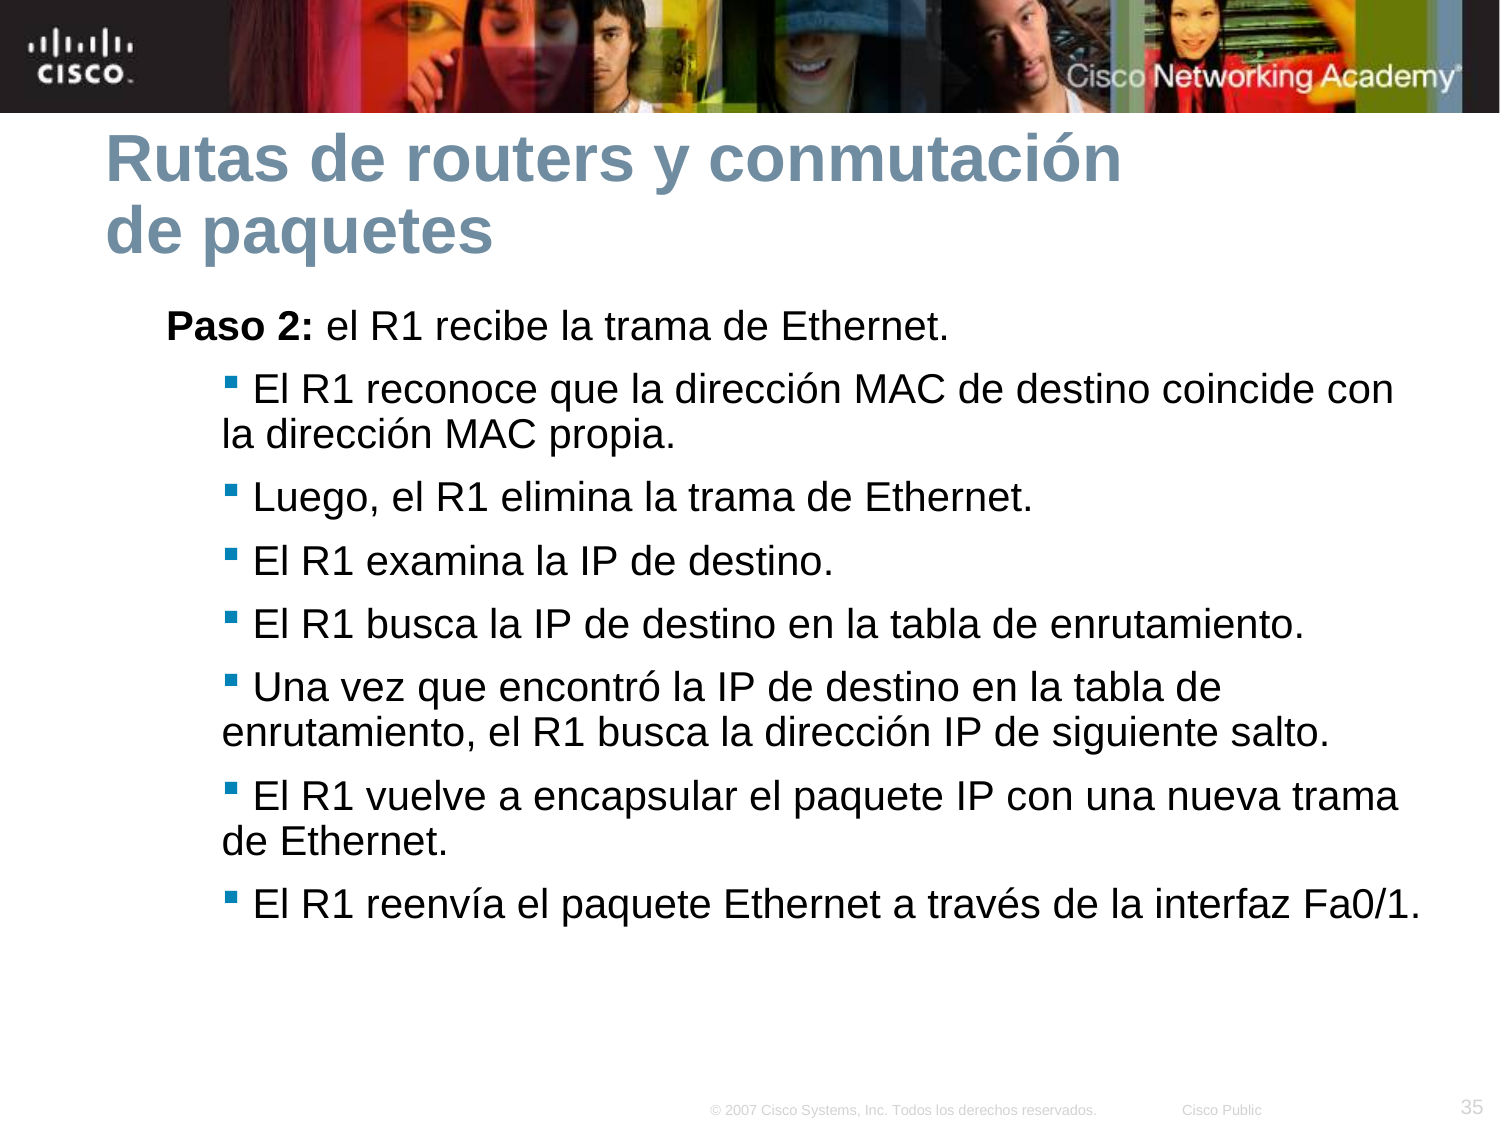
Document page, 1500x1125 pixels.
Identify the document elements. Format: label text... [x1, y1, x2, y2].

picture [0, 0, 1500, 113]
title Rutas de routers y conmutación de paquetes [92, 117, 1429, 275]
list Paso 2: el R1 recibe la trama de Ethernet. El R1 reconoce que la dirección MAC de destino coincide con la dirección MAC propia. Luego, el R1 elimina la trama de Ethernet. El R1 examina la IP de destino. El R1 busca la IP de destino en la tabla de enrutamiento. Una vez que encontró la IP de destino en la tabla de enrutamiento, el R1 busca la dirección IP de siguiente salto. El R1 vuelve a encapsular el paquete IP con una nueva trama de Ethernet. El R1 reenvía el paquete Ethernet a través de la interfaz Fa0/1. [58, 297, 1454, 1120]
